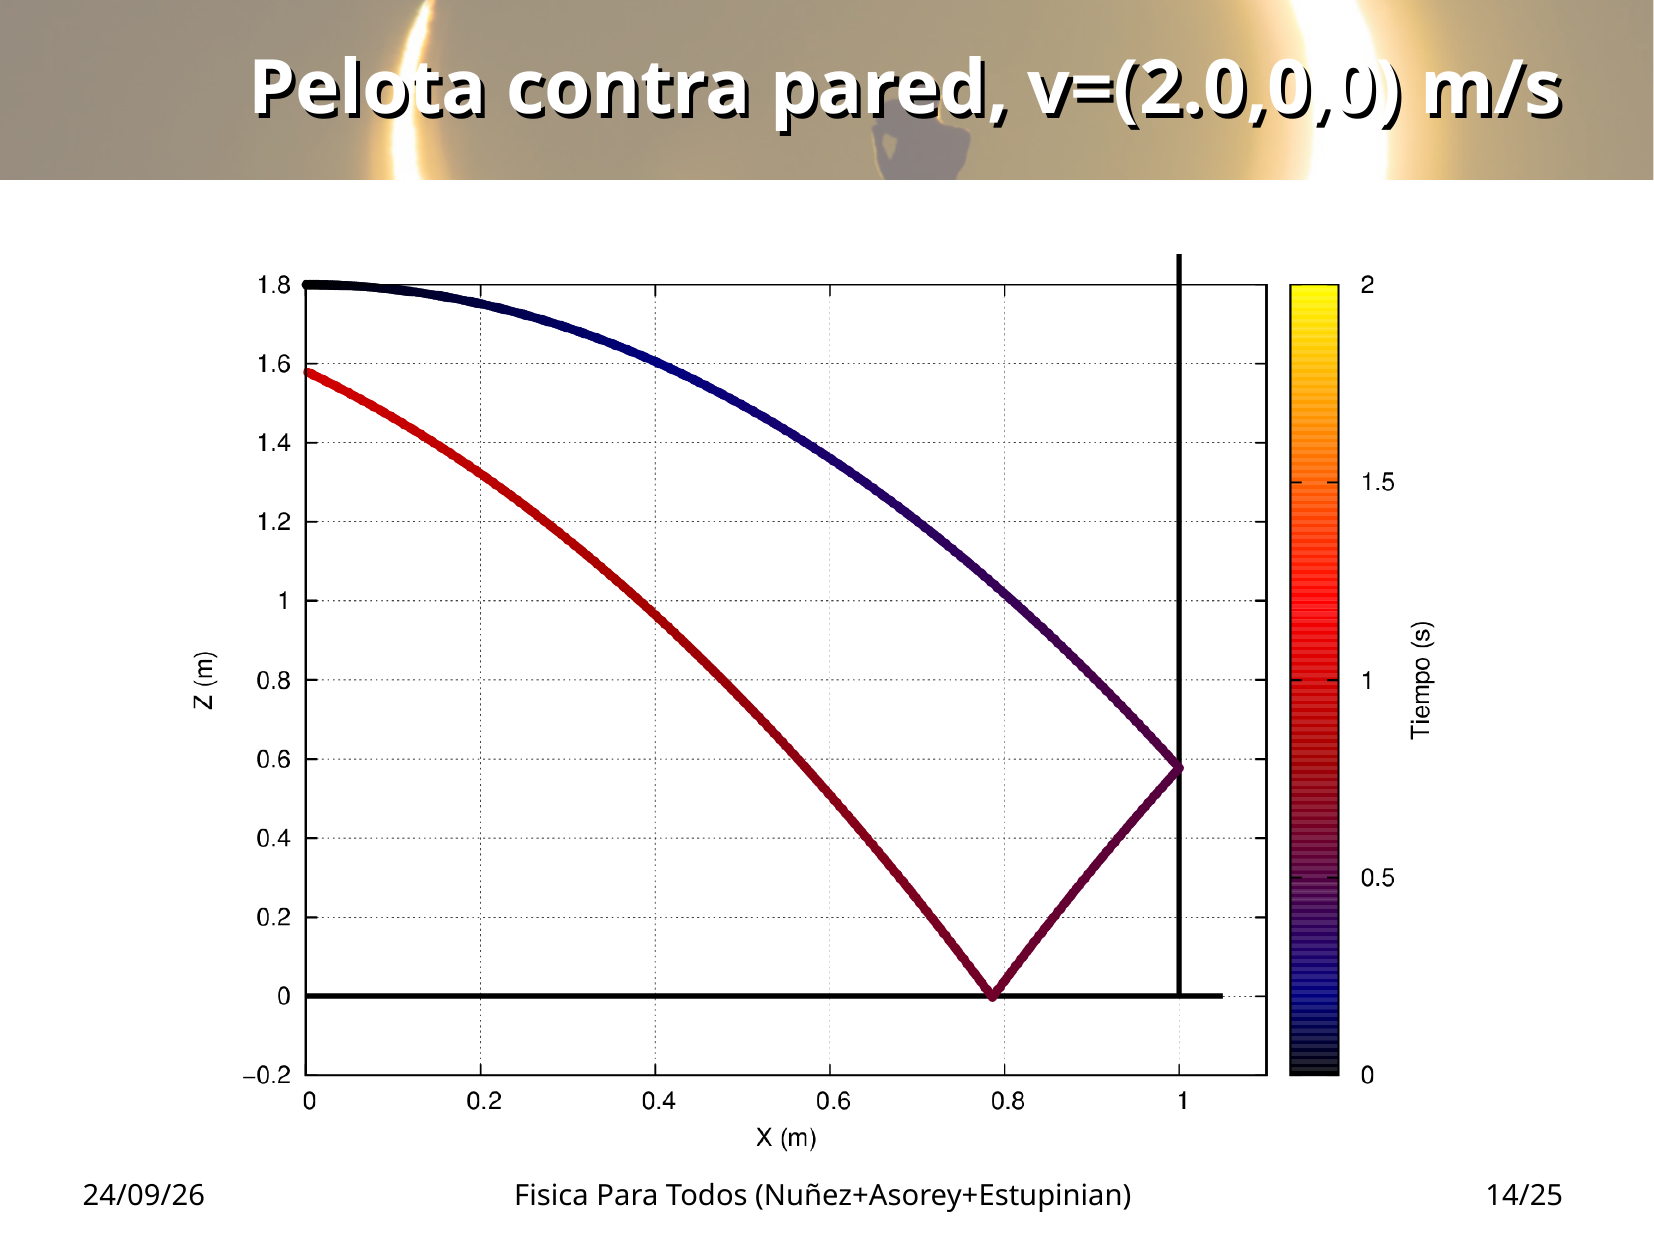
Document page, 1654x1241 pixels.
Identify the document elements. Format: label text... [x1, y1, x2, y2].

title Pelota contra pared, v=(2.0,0,0) m/s [75, 19, 1564, 151]
picture [0, 0, 1654, 180]
picture [183, 254, 1470, 1156]
